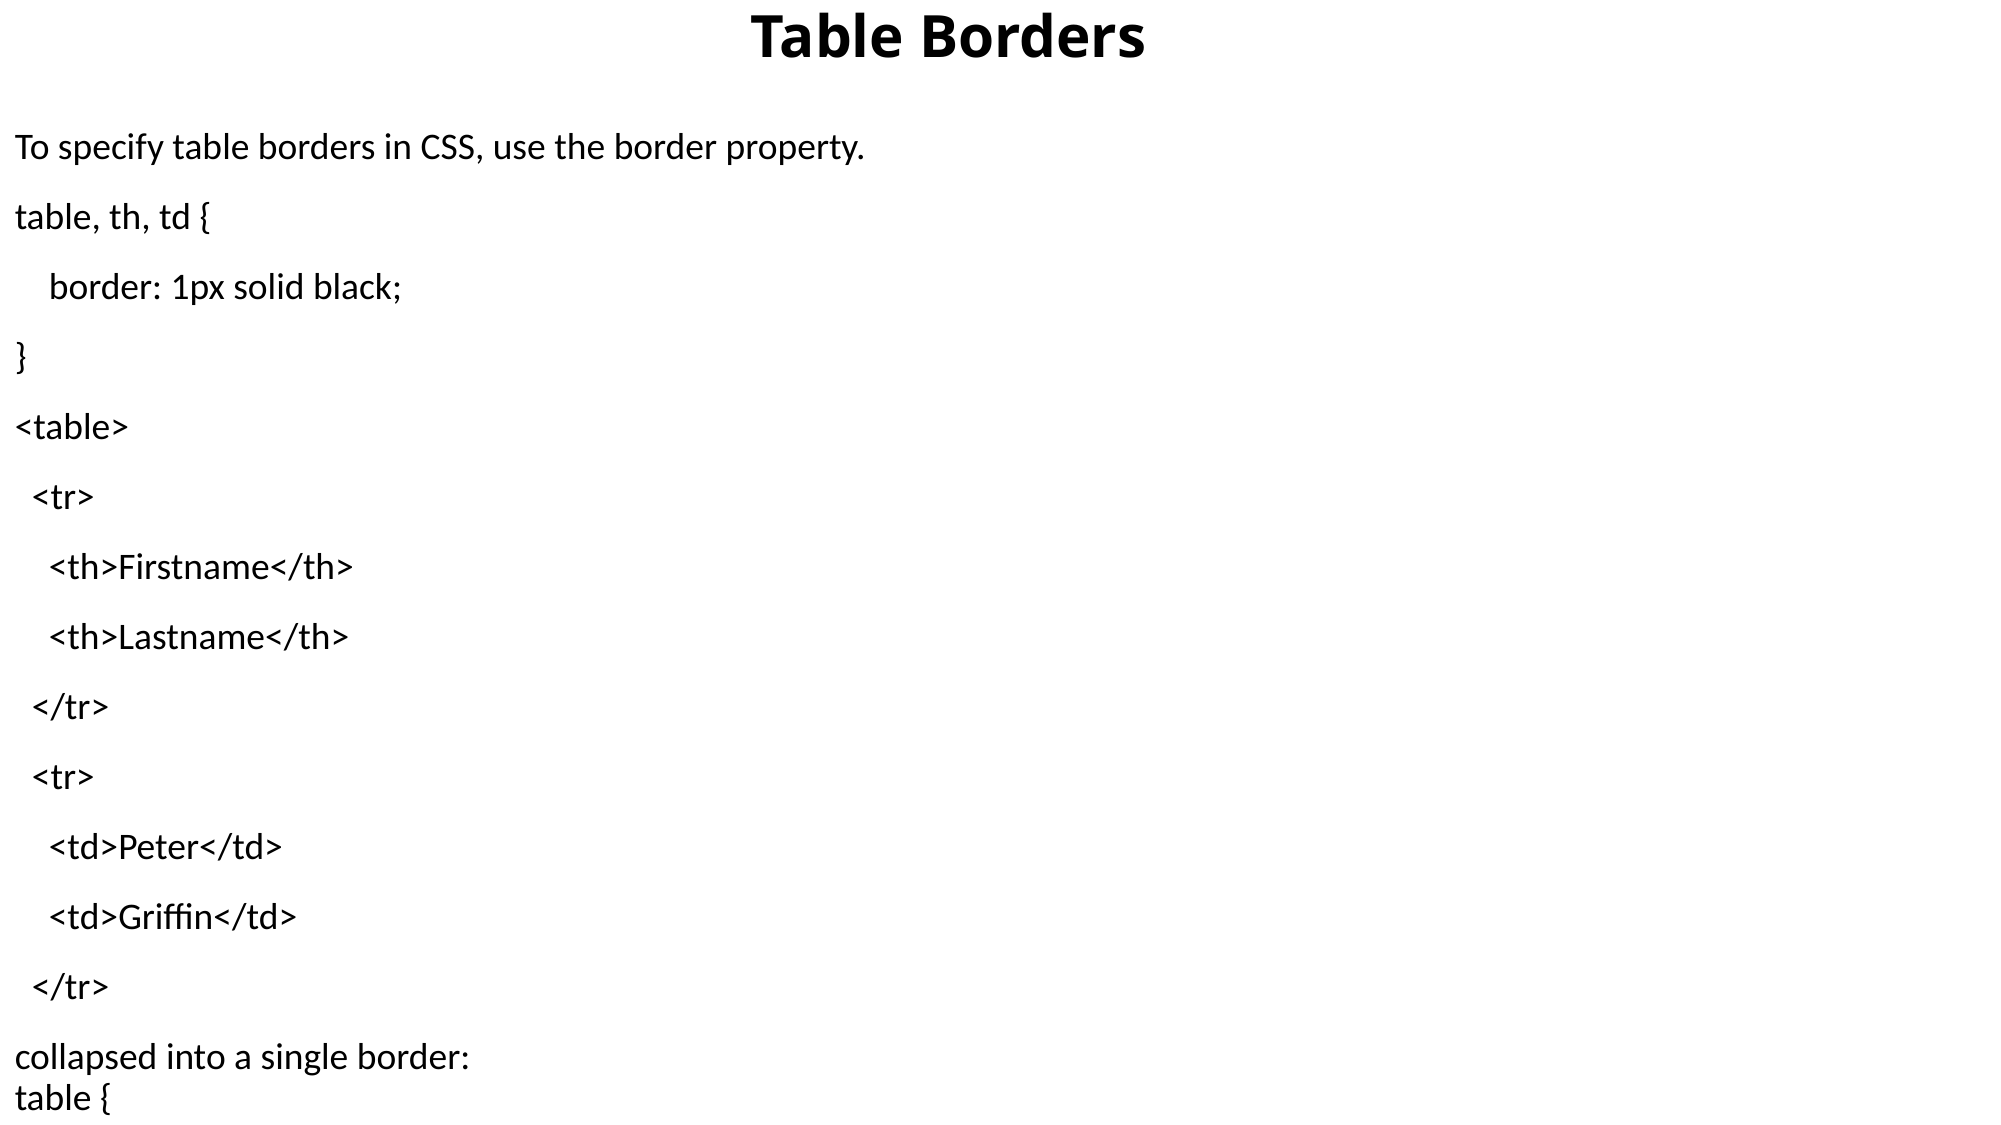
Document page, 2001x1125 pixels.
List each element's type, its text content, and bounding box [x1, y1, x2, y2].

title Table Borders [248, 0, 1973, 93]
list To specify table borders in CSS, use the border property. table, th, td { border: 1px solid black; } <table> <tr> <th>Firstname</th> <th>Lastname</th> </tr> <tr> <td>Peter</td> <td>Griffin</td> </tr> collapsed into a single border: table { border-collapse: collapse; } [0, 120, 2000, 1125]
